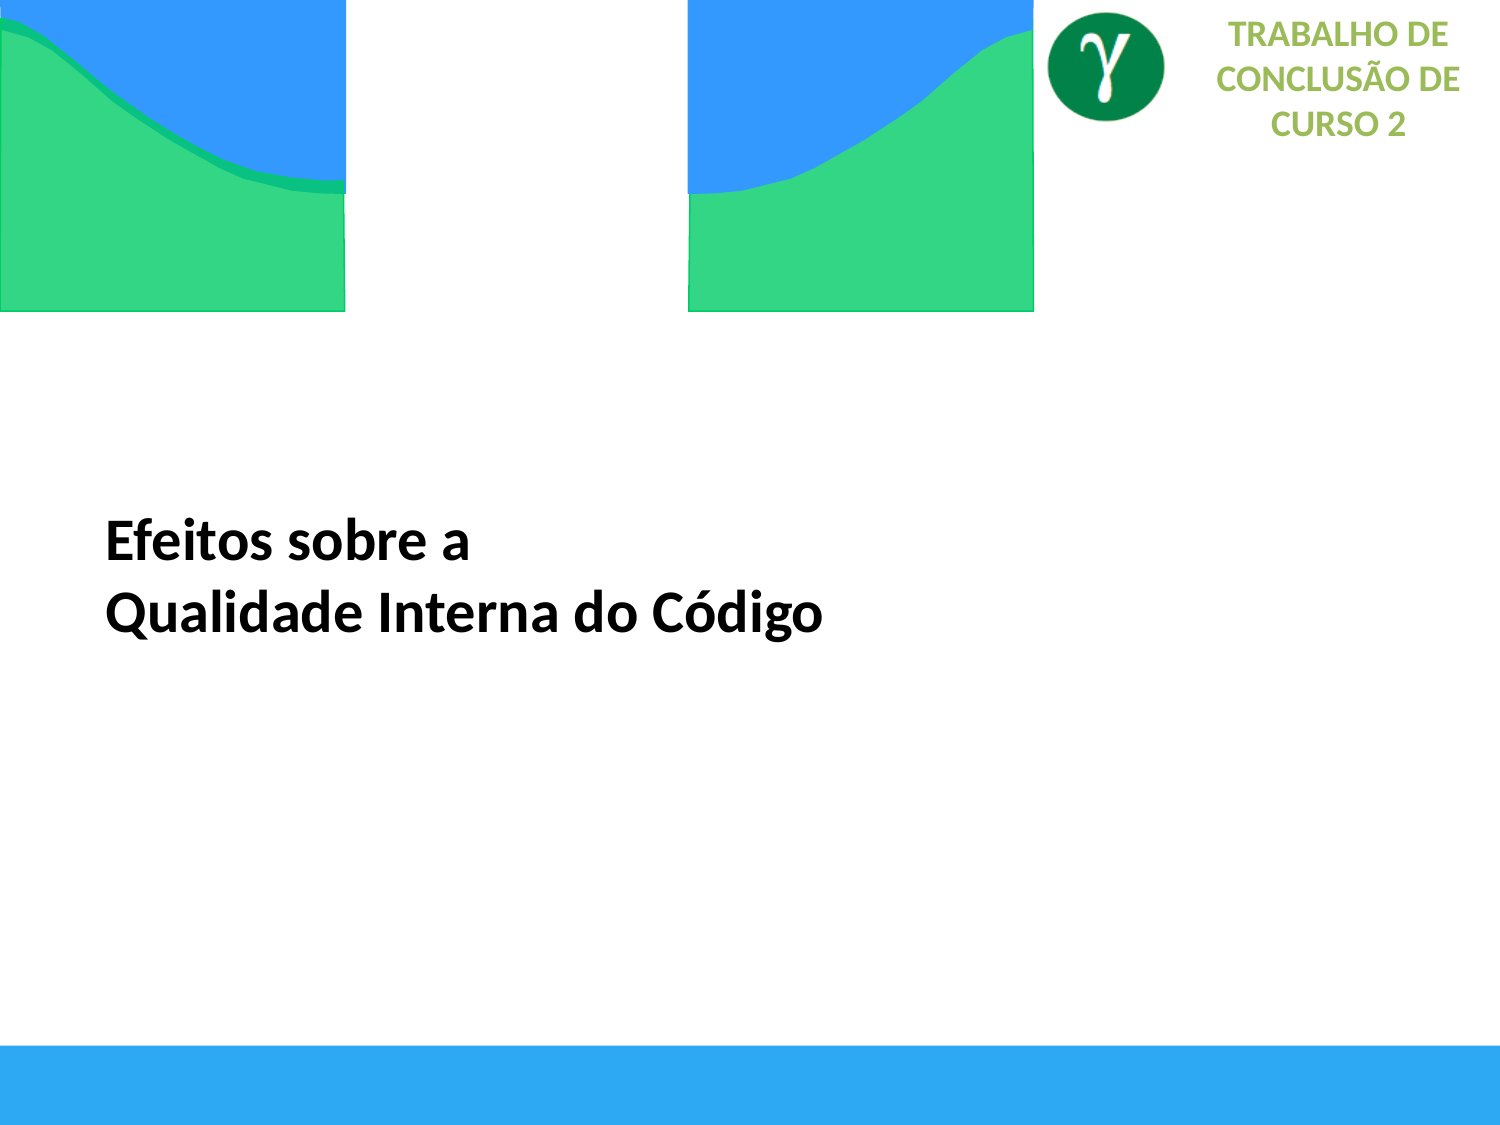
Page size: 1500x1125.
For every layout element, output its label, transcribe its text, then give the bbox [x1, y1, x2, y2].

text_box Efeitos sobre a Qualidade Interna do Código [90, 491, 1366, 653]
text_box TRABALHO DE CONCLUSÃO DE CURSO 2 [1177, 1, 1500, 197]
text_box [0, 0, 346, 312]
text_box [688, 0, 1034, 312]
picture [1033, 0, 1178, 130]
text_box [0, 1045, 1500, 1125]
